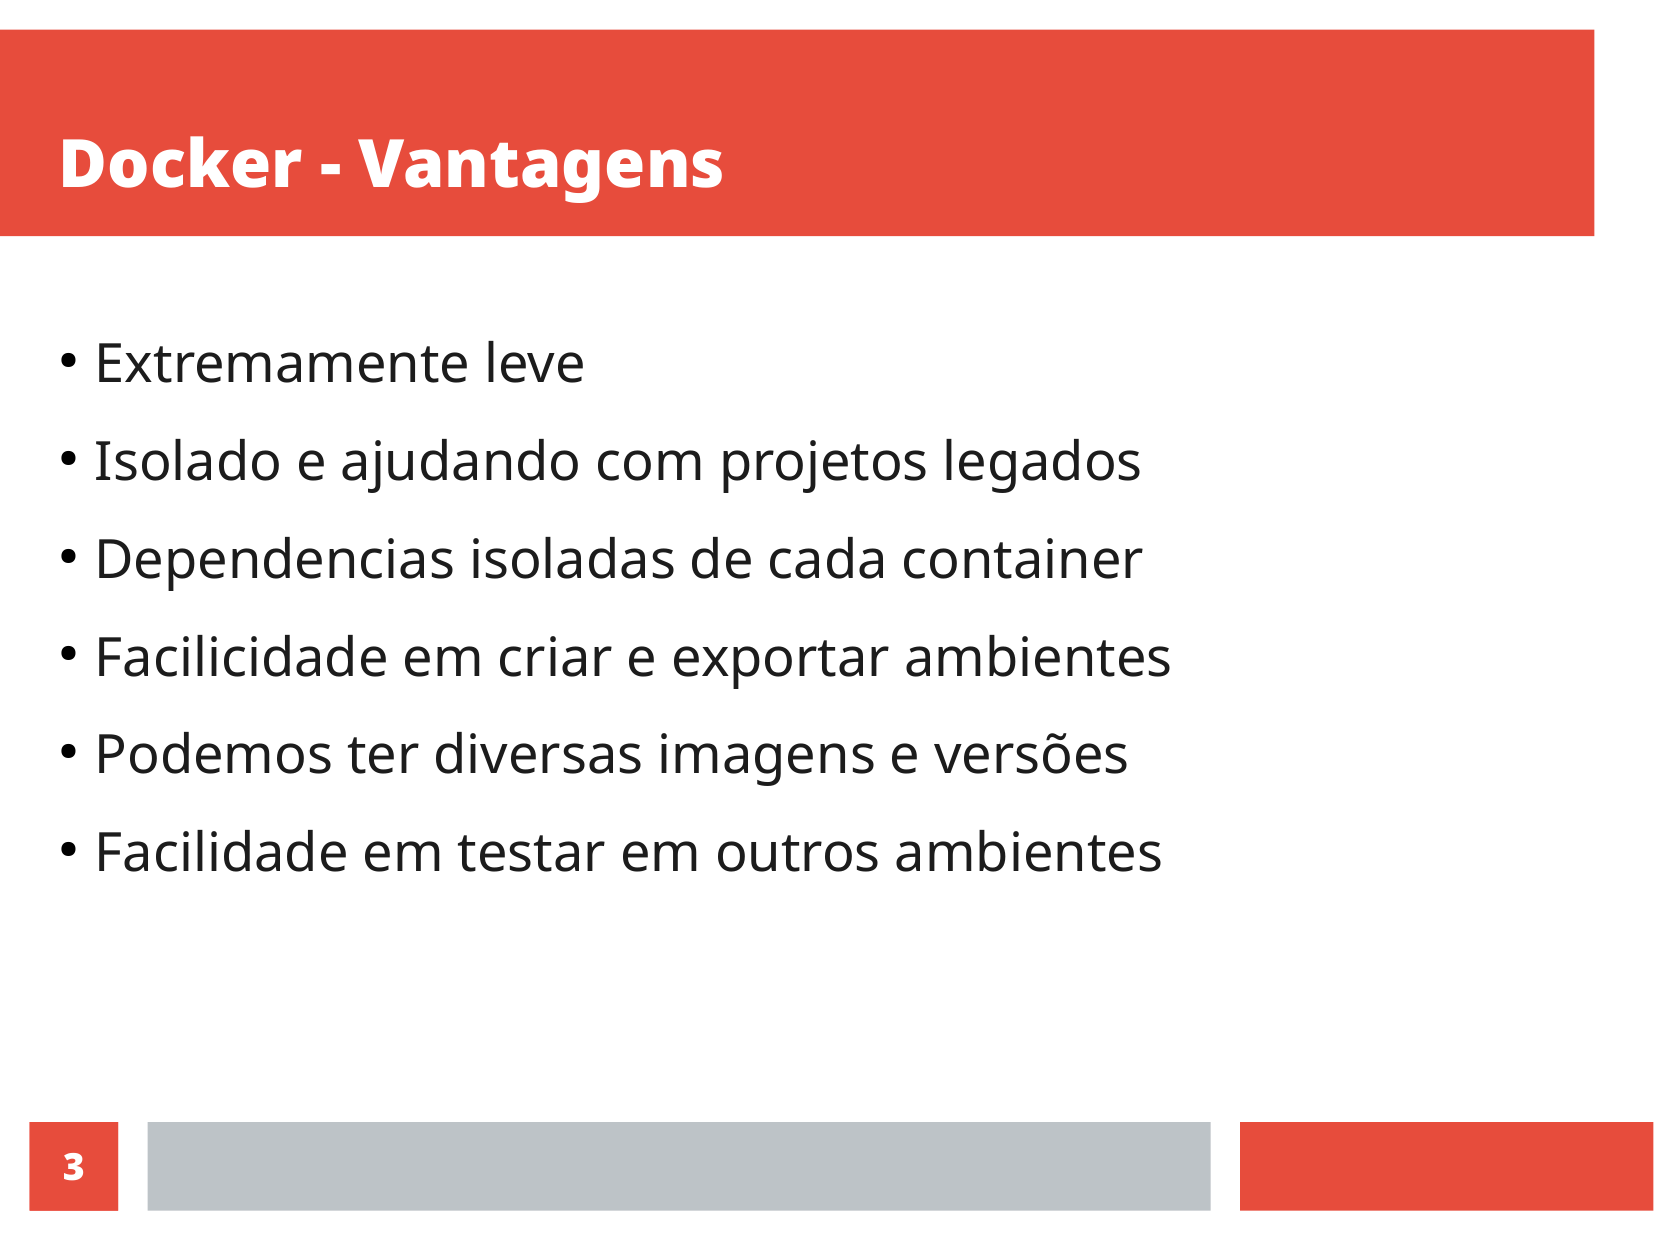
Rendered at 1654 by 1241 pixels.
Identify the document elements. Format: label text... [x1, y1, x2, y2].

list Extremamente leve Isolado e ajudando com projetos legados Dependencias isoladas de cada container Facilicidade em criar e exportar ambientes Podemos ter diversas imagens e versões Facilidade em testar em outros ambientes [59, 324, 1565, 1093]
title Docker - Vantagens [59, 59, 1595, 207]
